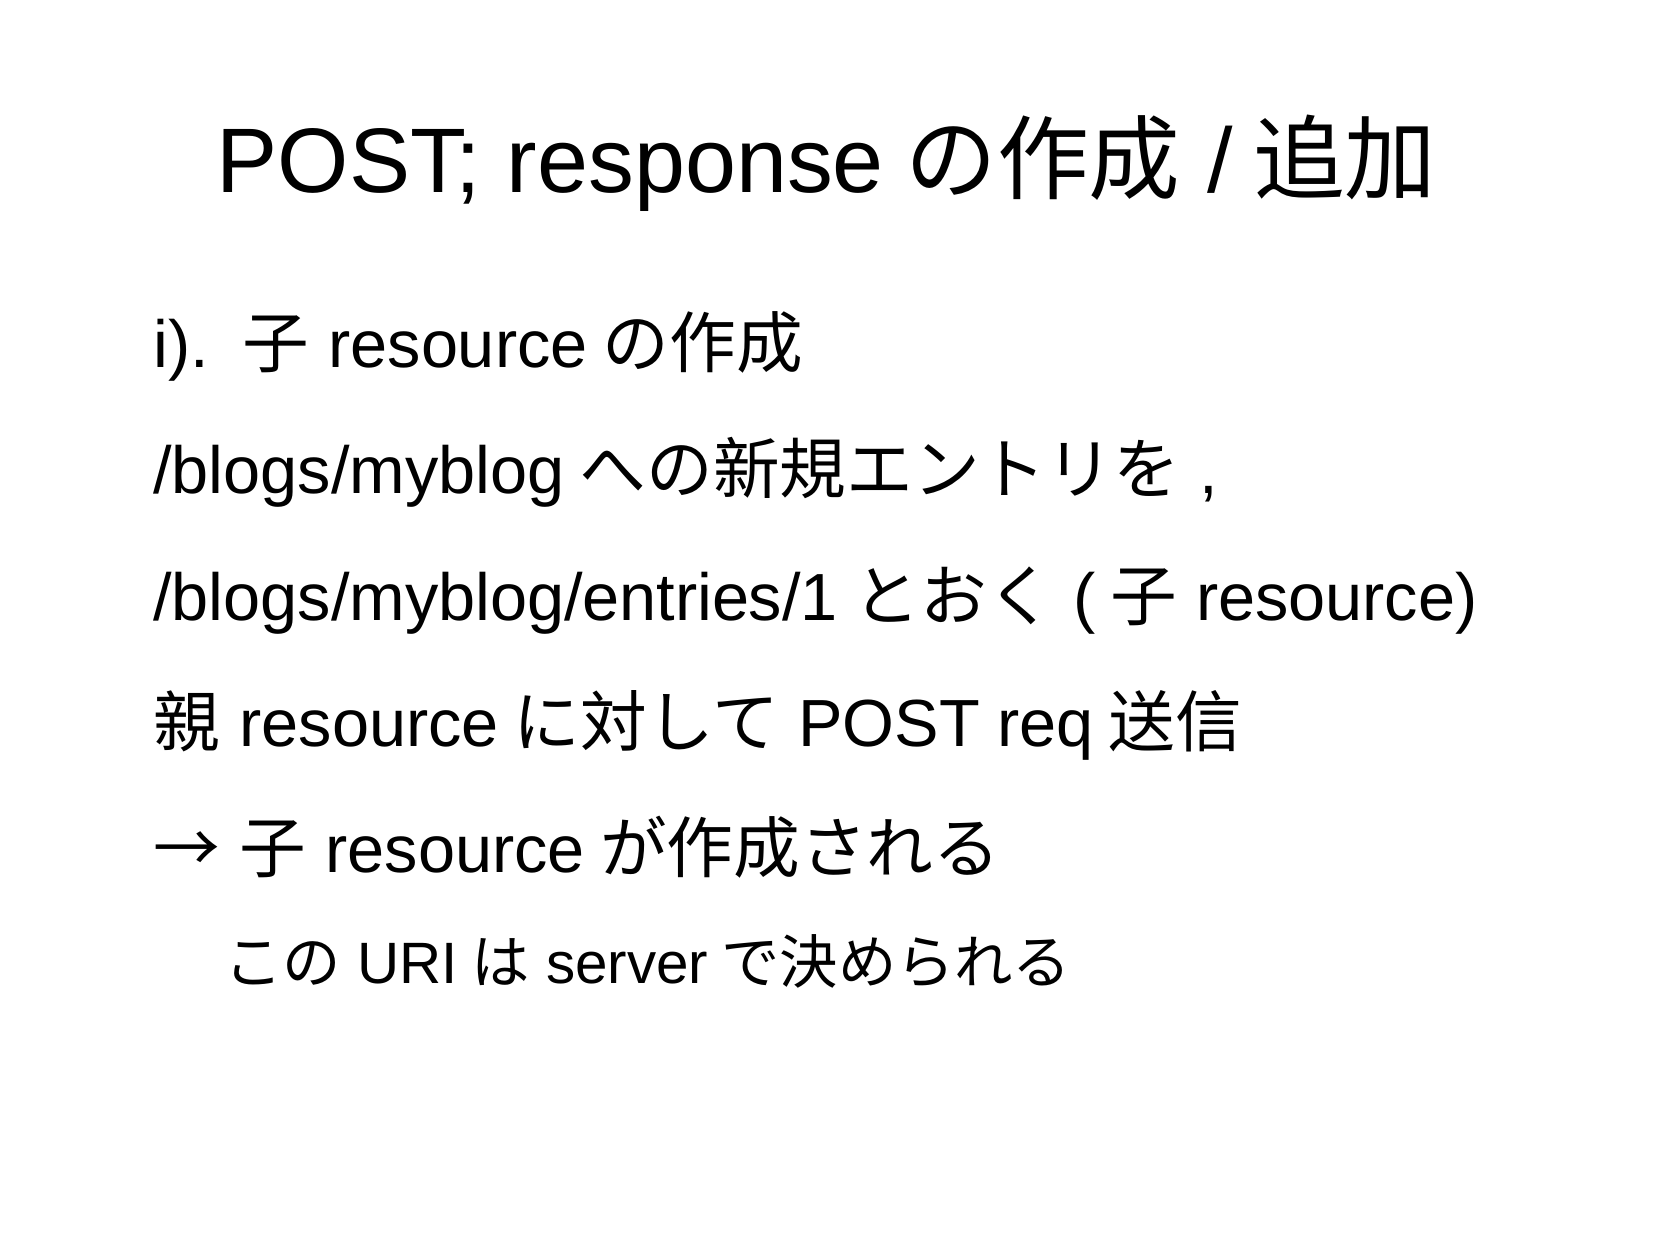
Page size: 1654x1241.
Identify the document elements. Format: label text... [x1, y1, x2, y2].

list i). 子resourceの作成 /blogs/myblogへの新規エントリを, /blogs/myblog/entries/1とおく(子resource) 親resourceに対してPOST req送信 →子resourceが作成される このURIはserverで決められる [82, 290, 1571, 1010]
title POST; responseの作成/追加 [82, 49, 1571, 257]
